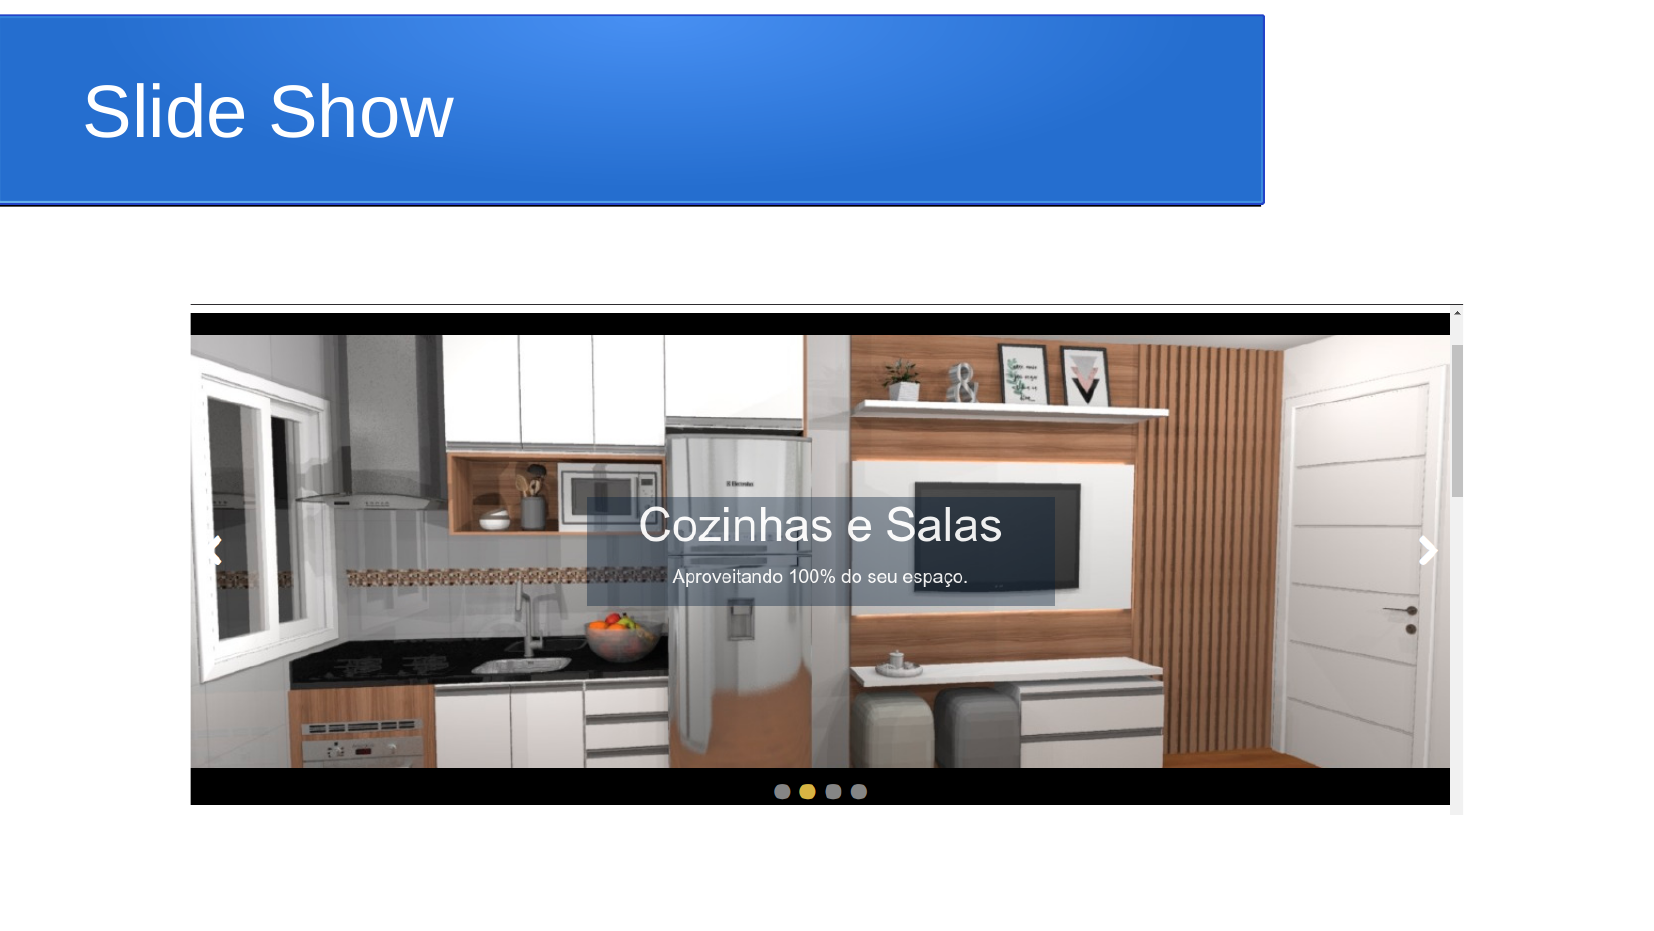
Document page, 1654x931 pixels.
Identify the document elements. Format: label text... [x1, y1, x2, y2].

picture [190, 304, 1464, 815]
title Slide Show [82, 35, 1235, 189]
